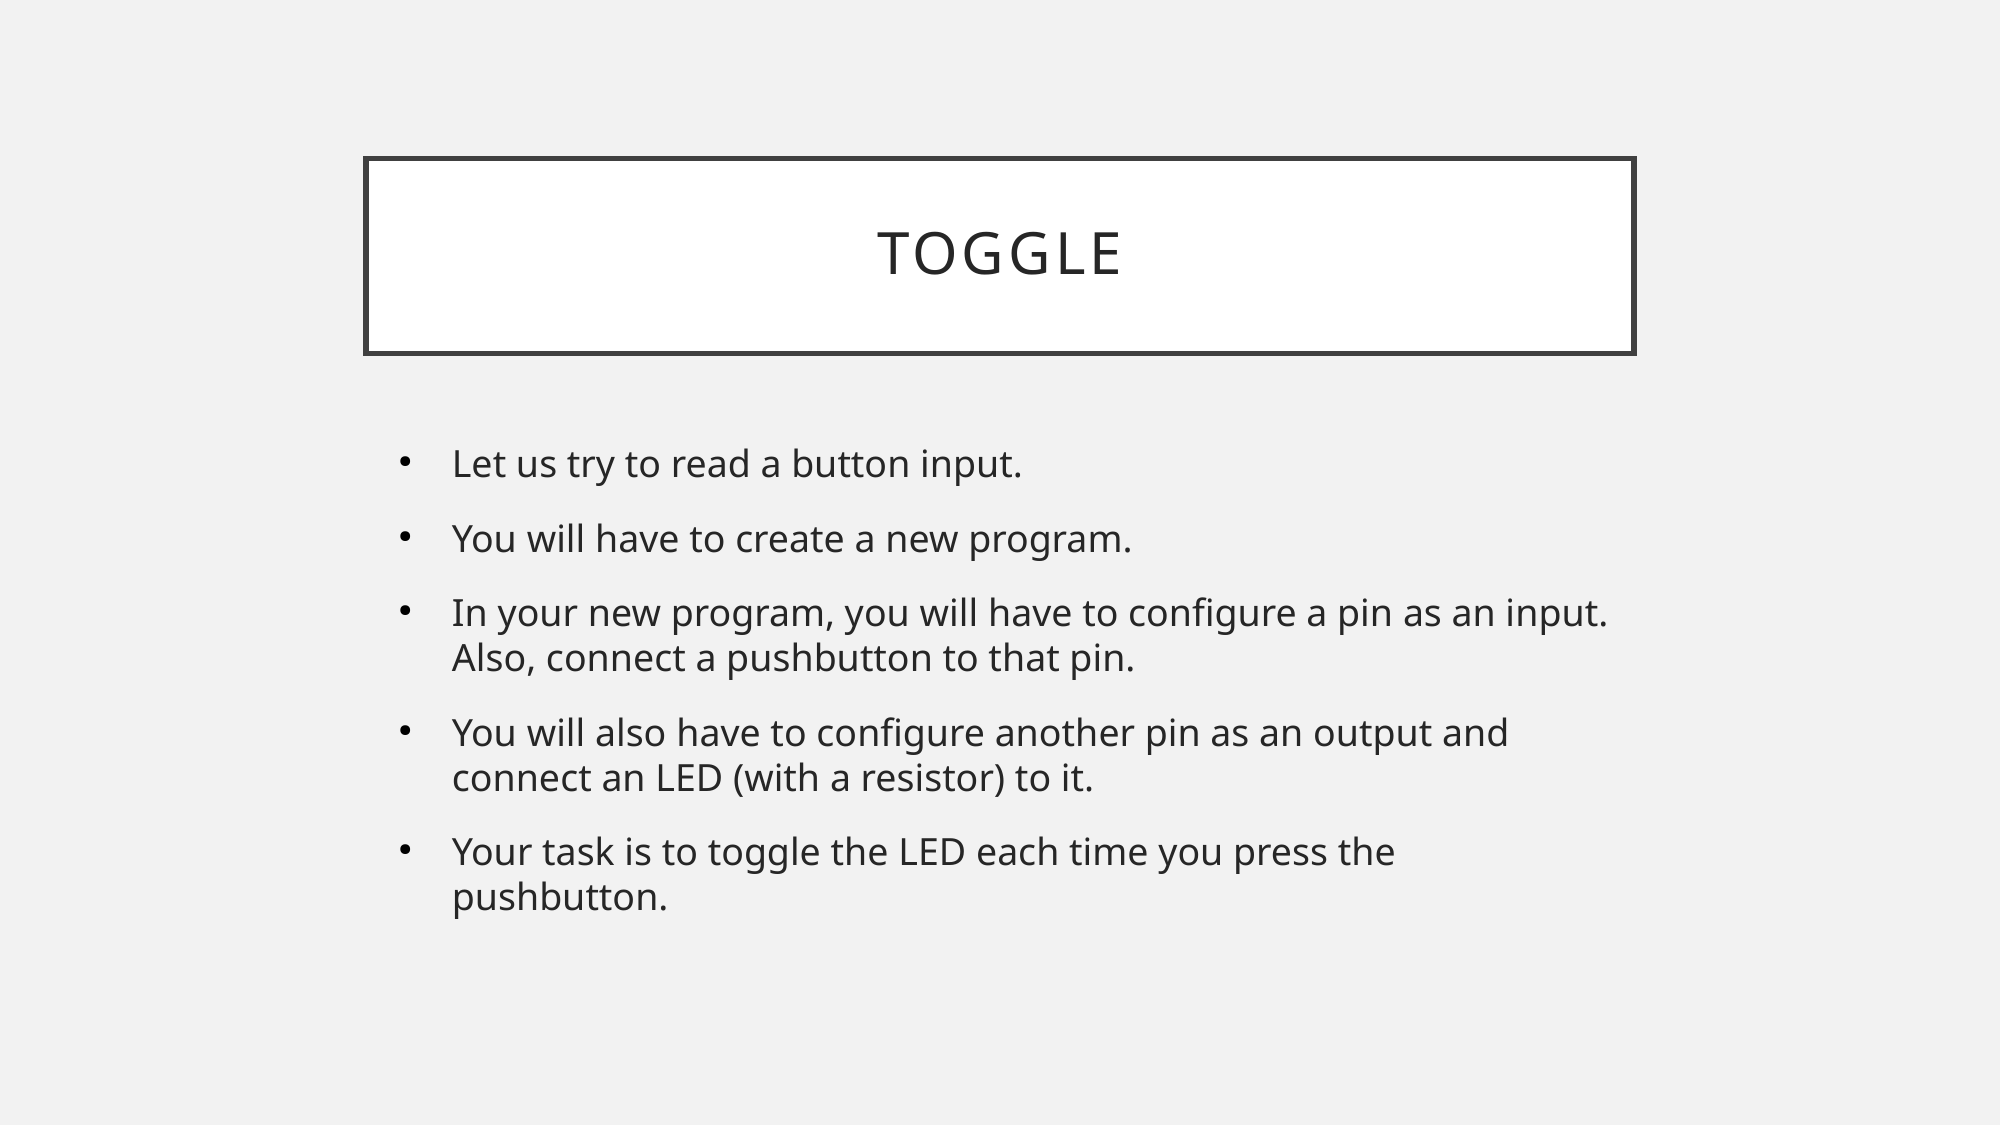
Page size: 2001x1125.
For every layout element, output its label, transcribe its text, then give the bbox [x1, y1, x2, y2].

list Let us try to read a button input. You will have to create a new program. In your new program, you will have to configure a pin as an input. Also, connect a pushbutton to that pin. You will also have to configure another pin as an output and connect an LED (with a resistor) to it. Your task is to toggle the LED each time you press the pushbutton. [366, 432, 1634, 942]
title Toggle [366, 158, 1634, 354]
